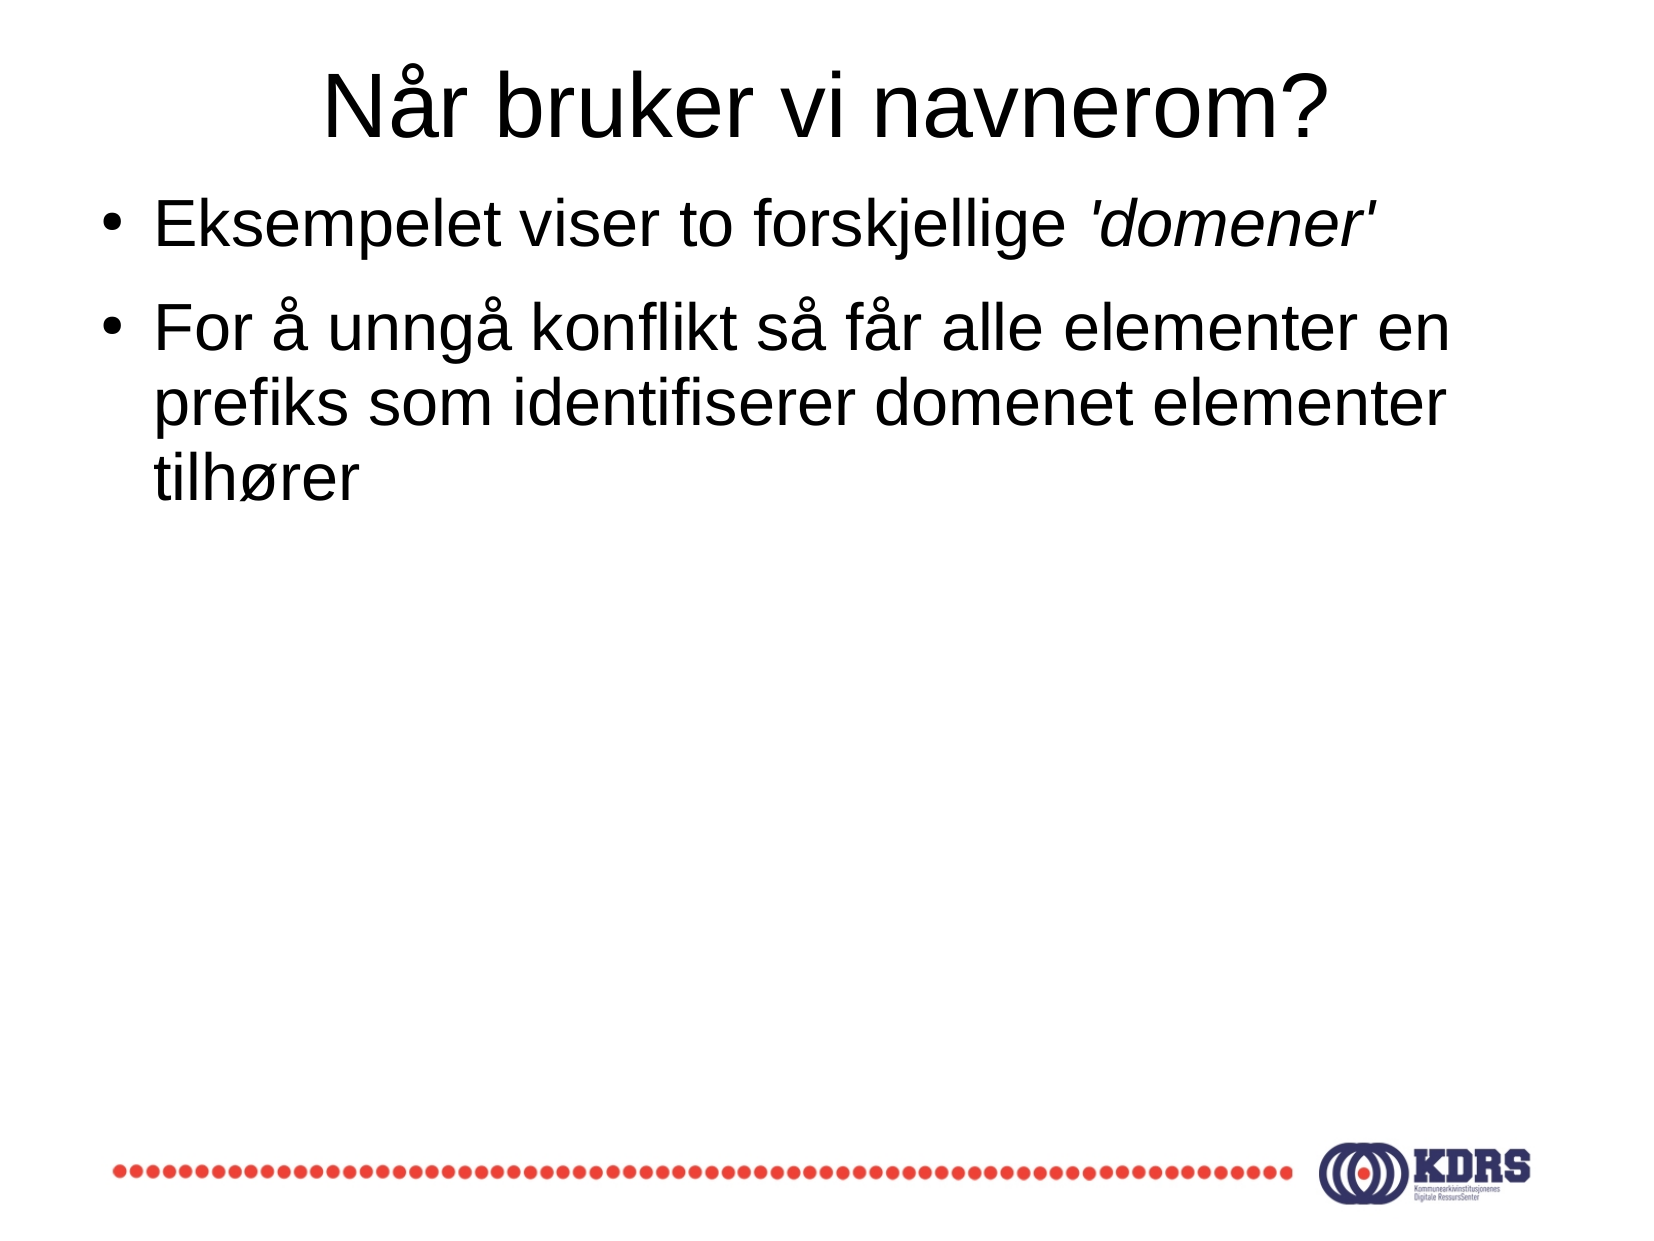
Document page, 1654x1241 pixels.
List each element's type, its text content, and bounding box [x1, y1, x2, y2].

title Når bruker vi navnerom? [82, 49, 1571, 162]
picture [85, 1121, 1557, 1219]
list Eksempelet viser to forskjellige 'domener' For å unngå konflikt så får alle elementer en prefiks som identifiserer domenet elementer tilhører [82, 185, 1571, 1102]
